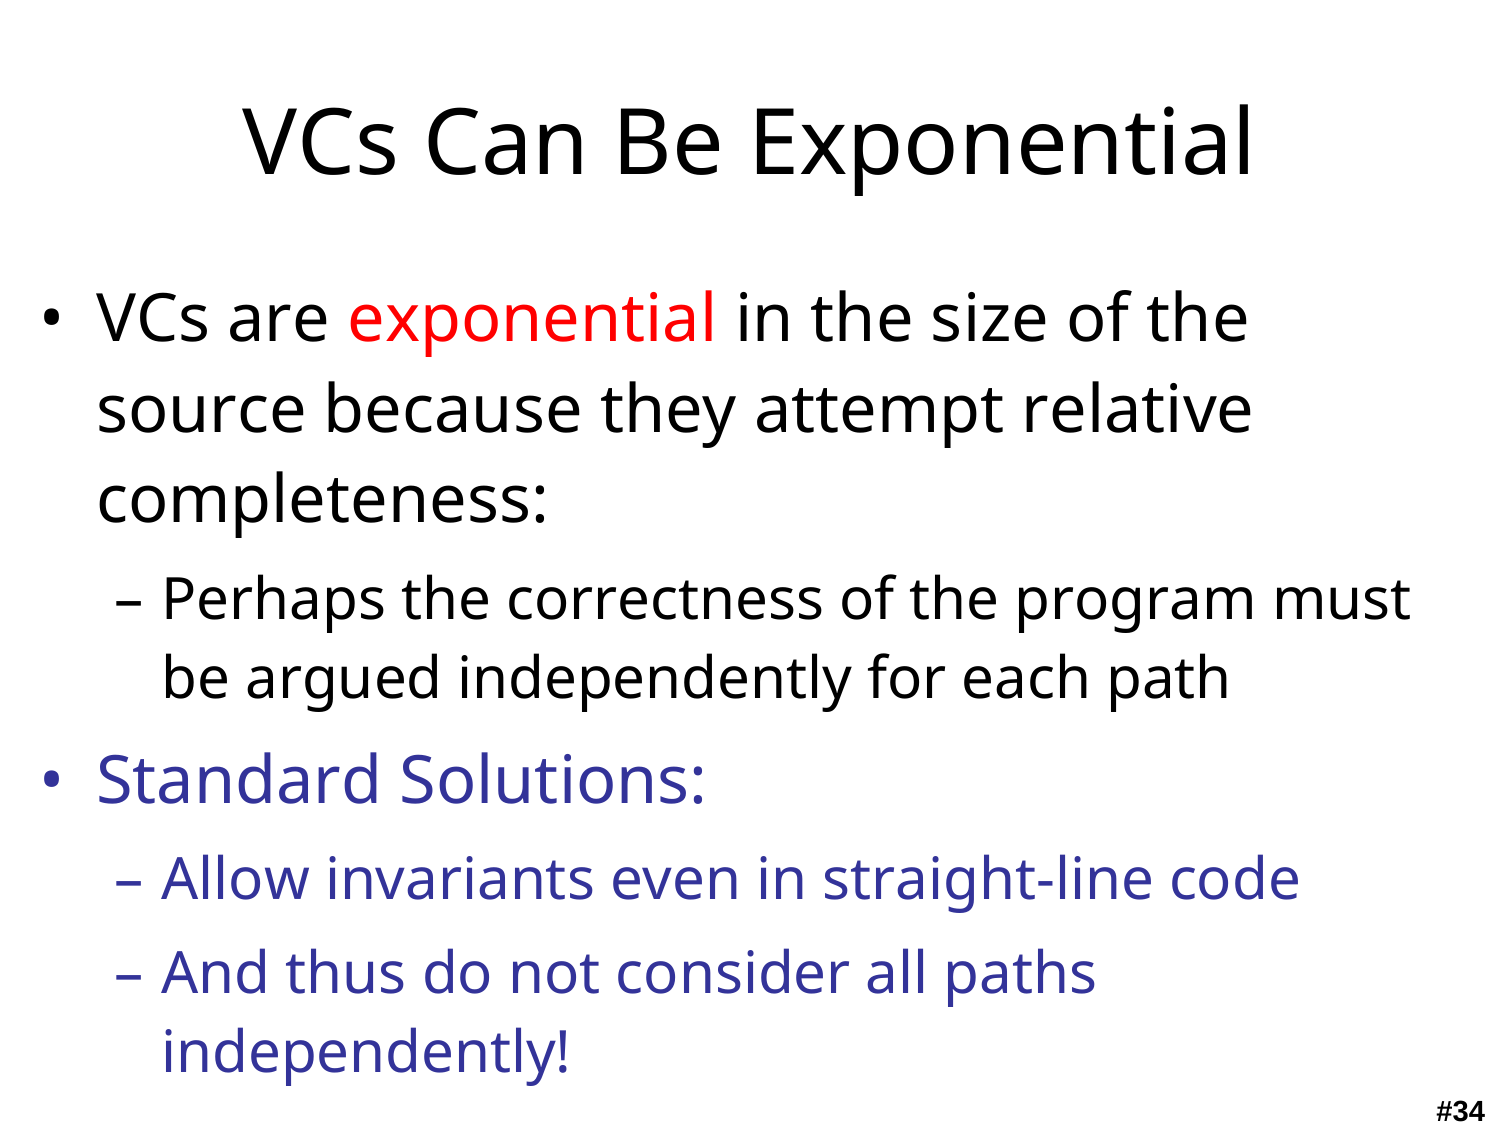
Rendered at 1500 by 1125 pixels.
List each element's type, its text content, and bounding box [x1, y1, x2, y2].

title VCs Can Be Exponential [24, 45, 1476, 233]
list VCs are exponential in the size of the source because they attempt relative completeness: Perhaps the correctness of the program must be argued independently for each path Standard Solutions: Allow invariants even in straight-line code And thus do not consider all paths independently! [24, 262, 1476, 1101]
